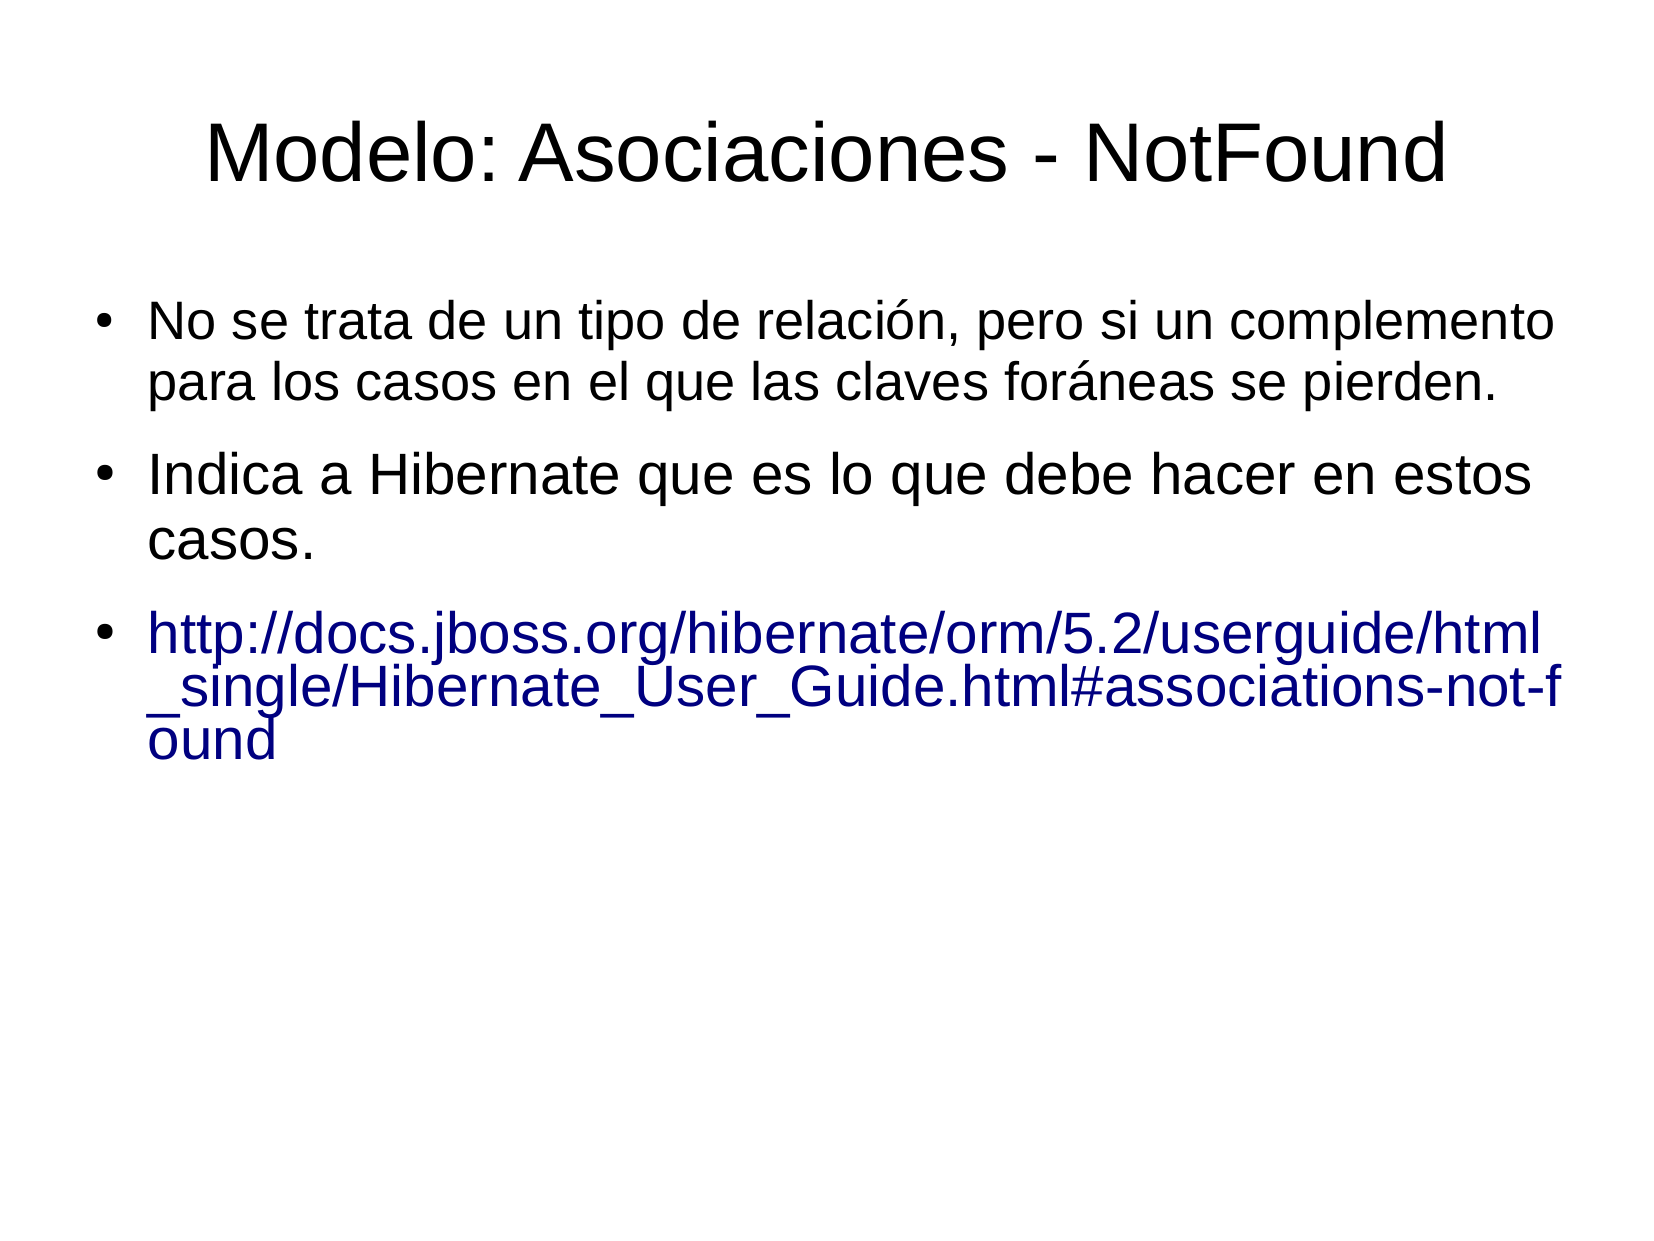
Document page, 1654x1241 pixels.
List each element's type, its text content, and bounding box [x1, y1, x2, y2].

title Modelo: Asociaciones - NotFound [82, 49, 1571, 257]
list No se trata de un tipo de relación, pero si un complemento para los casos en el que las claves foráneas se pierden. Indica a Hibernate que es lo que debe hacer en estos casos. http://docs.jboss.org/hibernate/orm/5.2/userguide/html_single/Hibernate_User_Guide.html#associations-not-found [76, 291, 1565, 1110]
